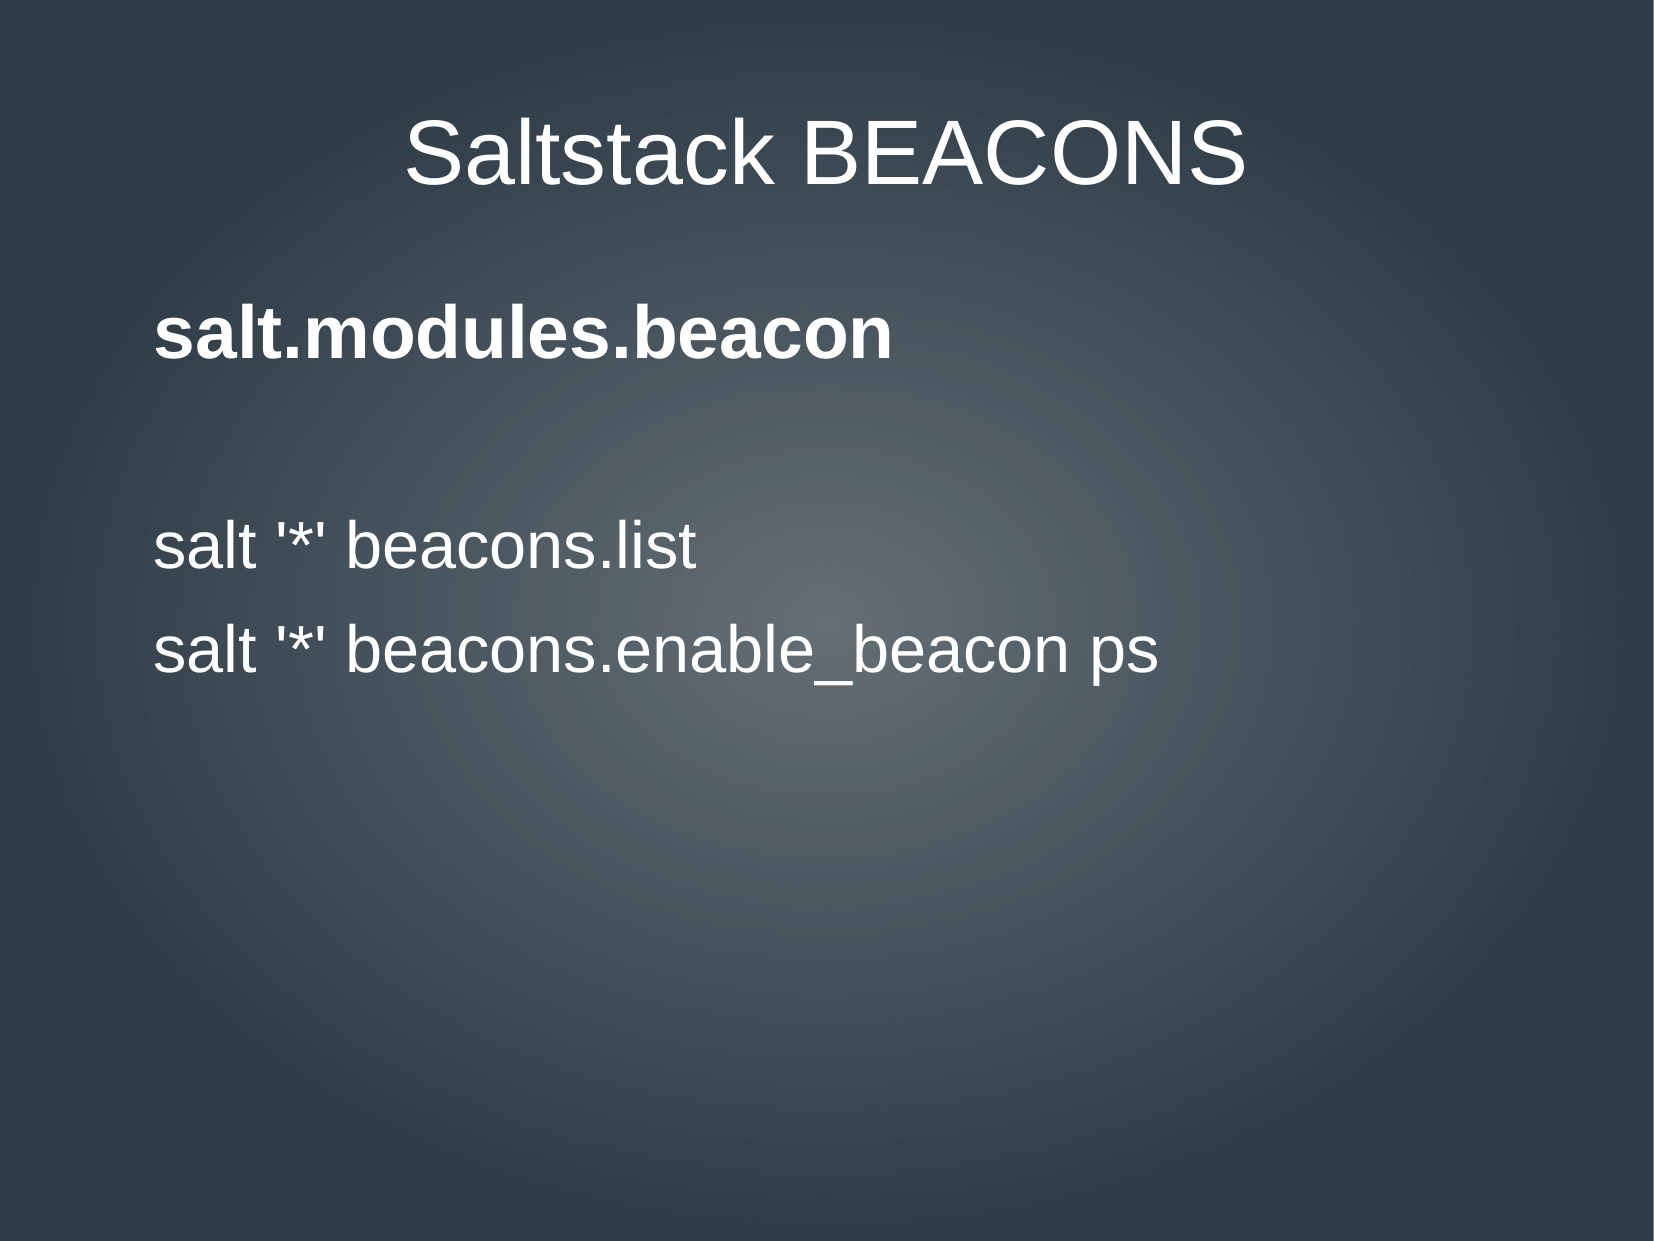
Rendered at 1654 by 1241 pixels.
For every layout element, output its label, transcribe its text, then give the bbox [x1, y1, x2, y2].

list salt.modules.beacon salt '*' beacons.list salt '*' beacons.enable_beacon ps [82, 290, 1571, 1010]
title Saltstack BEACONS [82, 49, 1571, 257]
